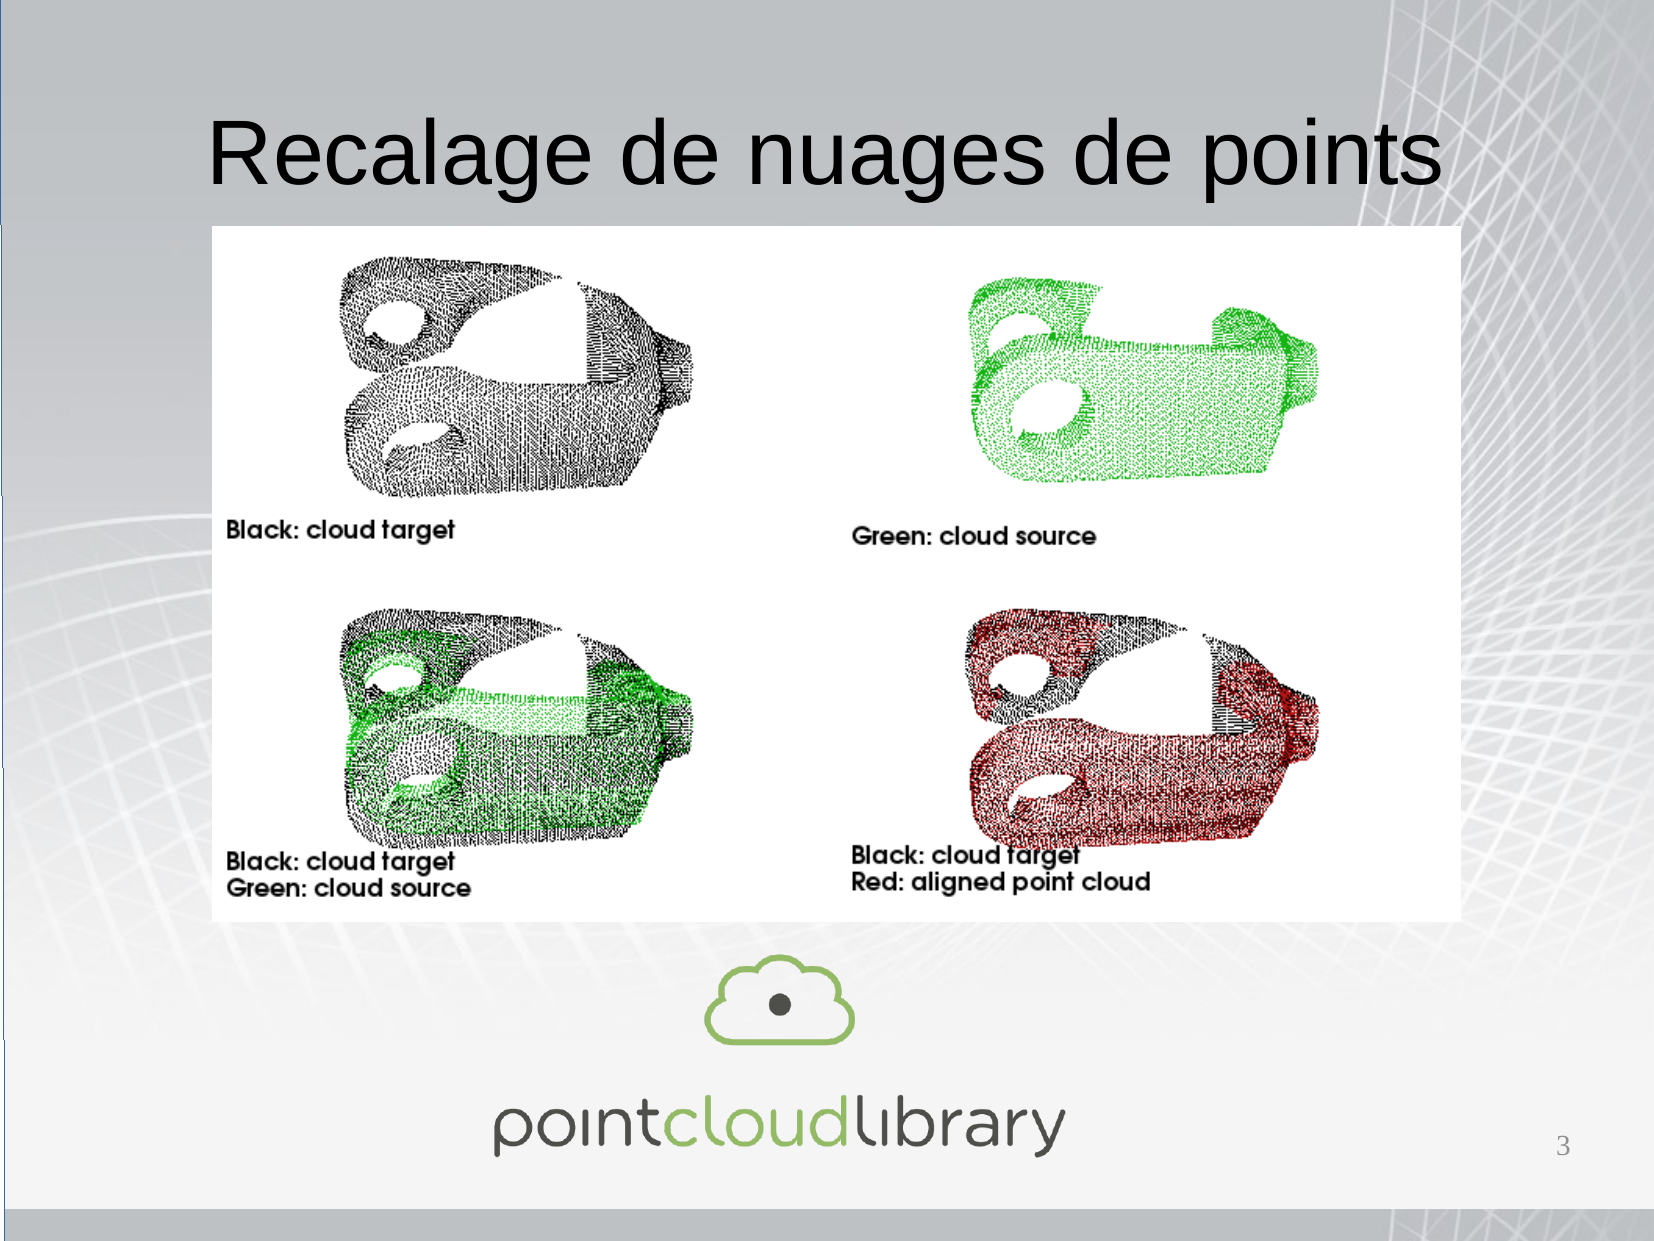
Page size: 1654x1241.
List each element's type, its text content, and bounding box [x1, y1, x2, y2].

text_box [0, 0, 1654, 1241]
picture [484, 944, 1075, 1168]
title Recalage de nuages de points [82, 49, 1571, 257]
picture [212, 226, 1461, 922]
